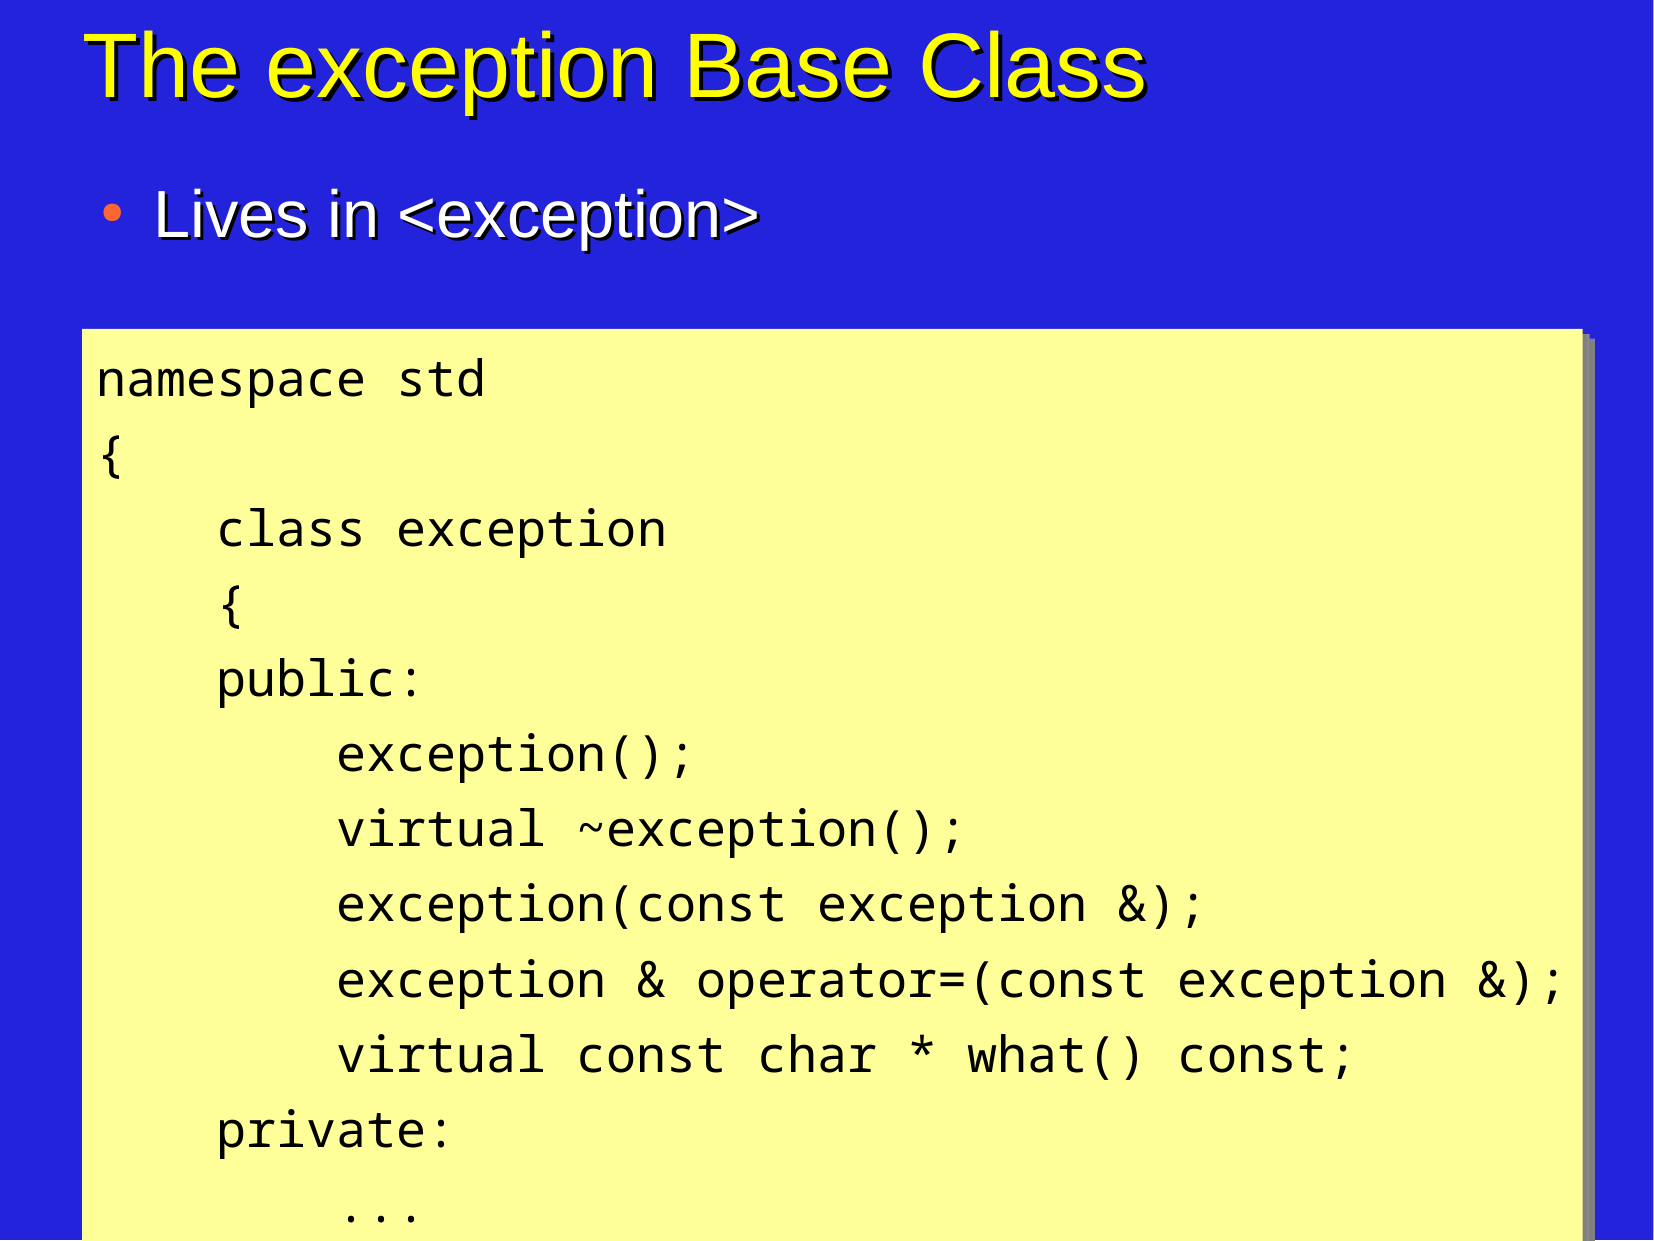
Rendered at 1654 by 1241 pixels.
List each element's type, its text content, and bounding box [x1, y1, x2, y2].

title The exception Base Class [82, 2, 1571, 130]
list Lives in <exception> [82, 177, 1571, 328]
text_box namespace std { class exception { public: exception(); virtual ~exception(); exception(const exception &); exception & operator=(const exception &); virtual const char * what() const; private: ... }; } [82, 328, 1583, 1241]
